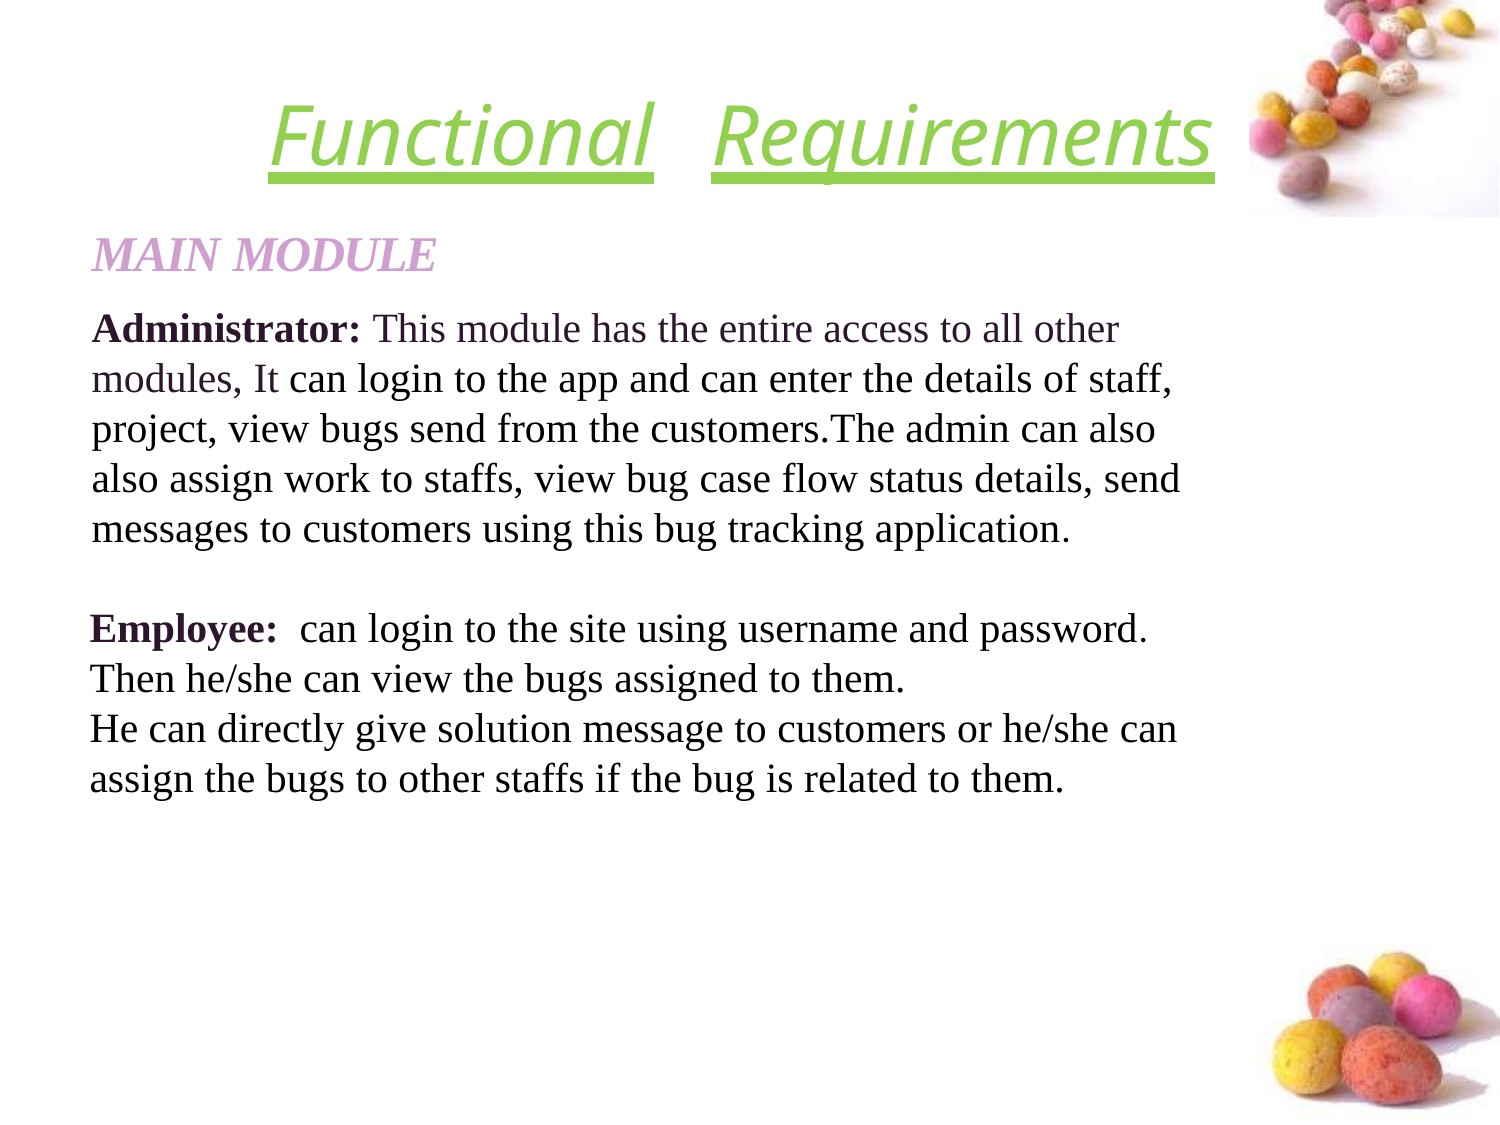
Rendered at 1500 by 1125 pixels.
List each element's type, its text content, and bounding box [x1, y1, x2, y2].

picture [1254, 944, 1500, 1122]
title Functional Requirements [266, 80, 1276, 225]
text_box MAIN MODULE Administrator: This module has the entire access to all other modules, It can login to the app and can enter the details of staff, project, view bugs send from the customers.The admin can also also assign work to staffs, view bug case flow status details, send messages to customers using this bug tracking application. Employee: can login to the site using username and password. Then he/she can view the bugs assigned to them. He can directly give solution message to customers or he/she can assign the bugs to other staffs if the bug is related to them. [89, 200, 1210, 892]
picture [1249, 0, 1500, 217]
